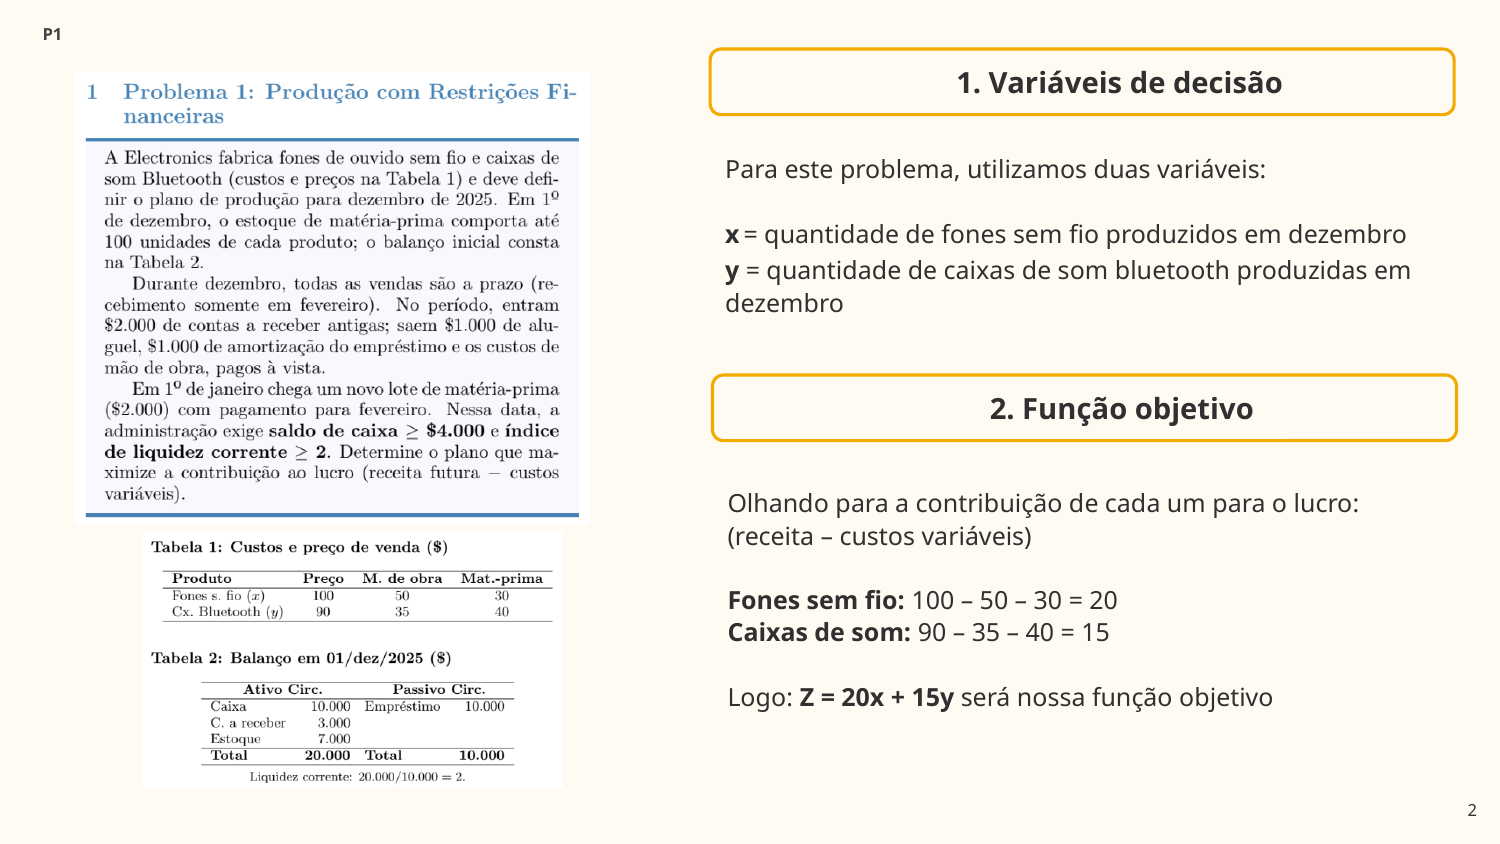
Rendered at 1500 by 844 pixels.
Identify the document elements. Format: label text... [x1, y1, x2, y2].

text_box 1. Variáveis de decisão [710, 49, 1455, 114]
picture [143, 531, 563, 788]
list Olhando para a contribuição de cada um para o lucro: (receita – custos variáveis) Fones sem fio: 100 – 50 – 30 = 20 Caixas de som: 90 – 35 – 40 = 15 Logo: Z = 20x + 15y será nossa função objetivo [712, 479, 1457, 751]
list Para este problema, utilizamos duas variáveis: x = quantidade de fones sem fio produzidos em dezembro y = quantidade de caixas de som bluetooth produzidas em dezembro [710, 114, 1455, 386]
subtitle P1 [27, 8, 624, 115]
picture [75, 72, 590, 526]
slide_number <number> [1250, 796, 1492, 828]
text_box 2. Função objetivo [712, 375, 1457, 441]
